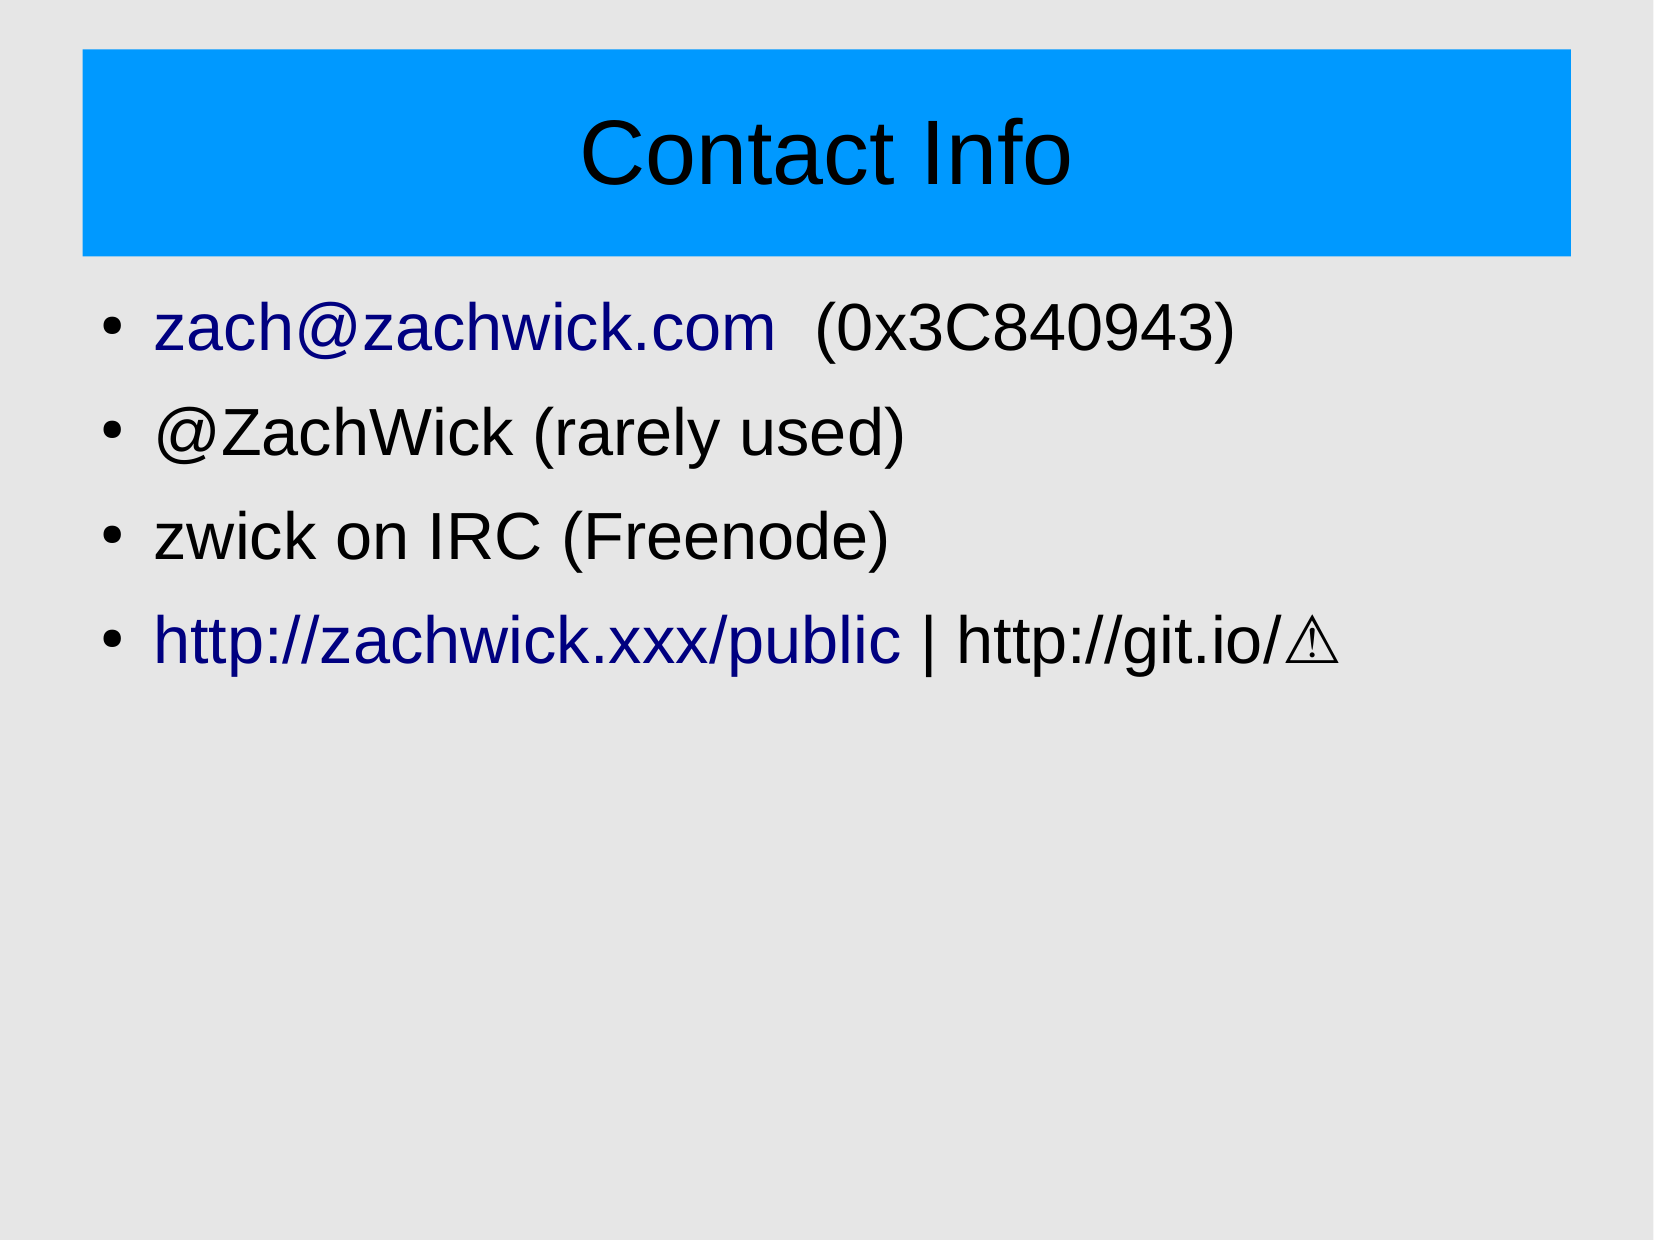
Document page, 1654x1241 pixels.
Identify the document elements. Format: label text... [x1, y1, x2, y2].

list zach@zachwick.com (0x3C840943) @ZachWick (rarely used) zwick on IRC (Freenode) http://zachwick.xxx/public | http://git.io/⚠ [82, 290, 1571, 1010]
title Contact Info [82, 49, 1571, 257]
